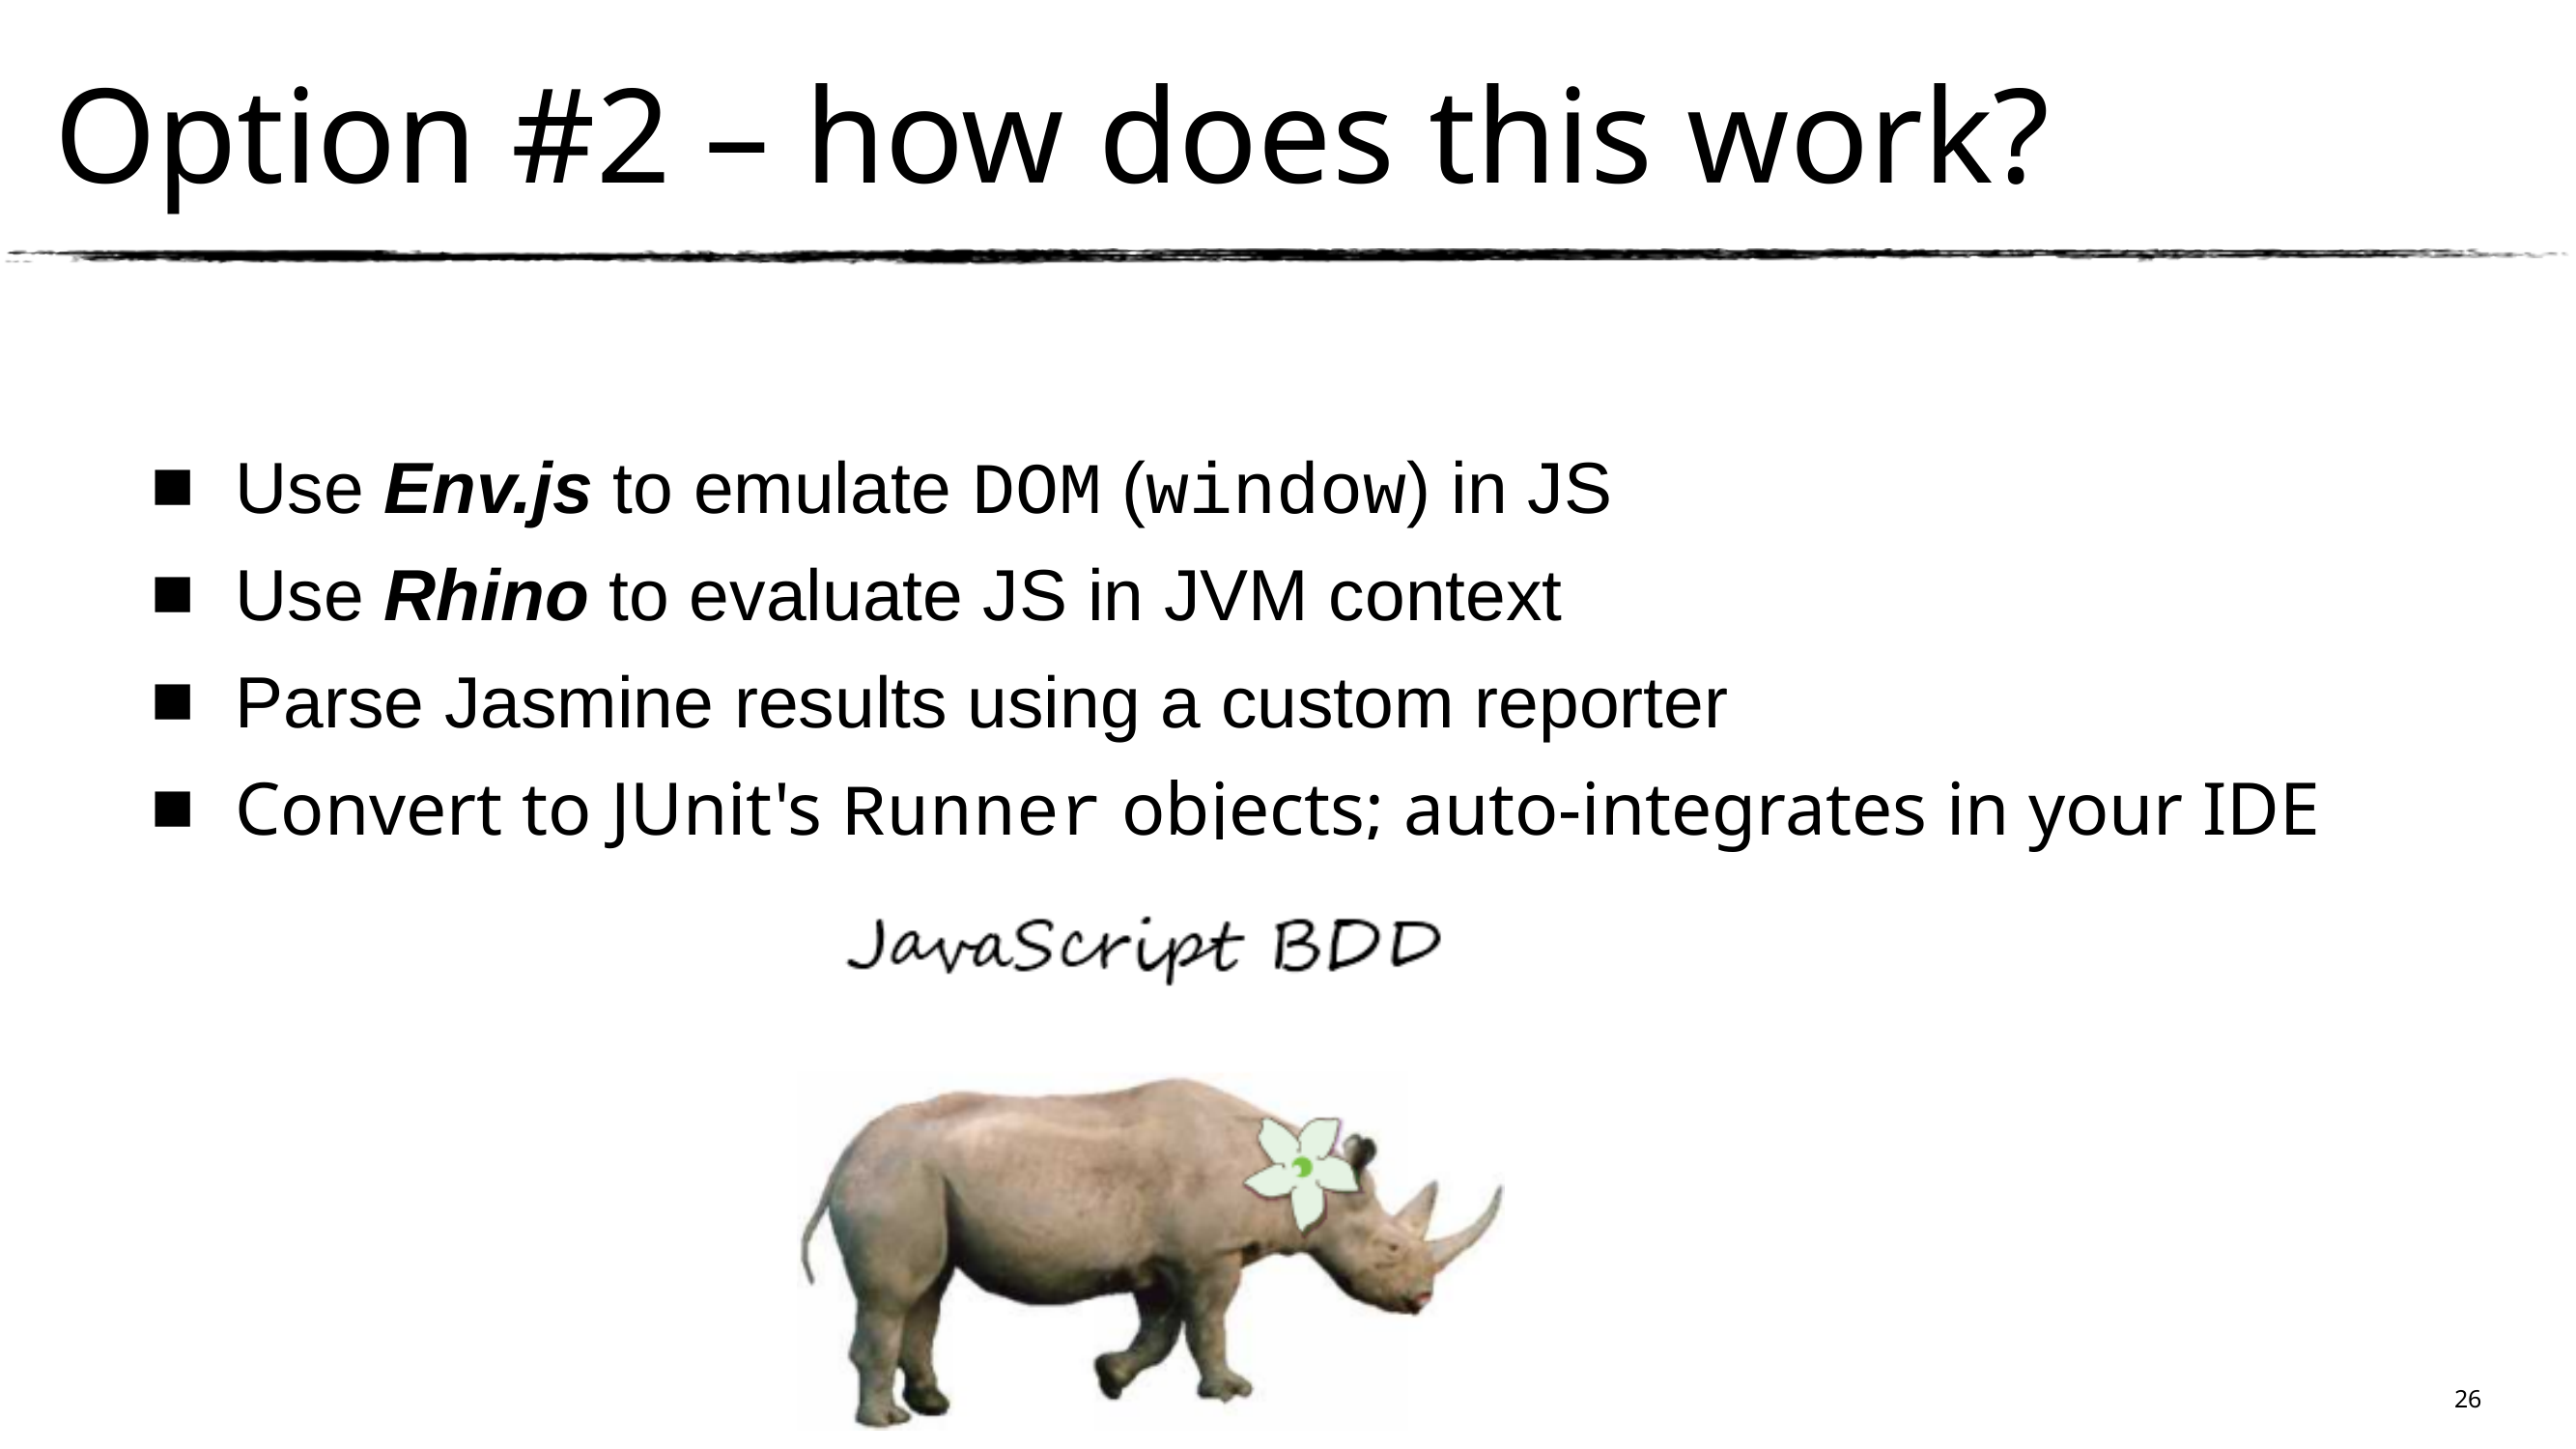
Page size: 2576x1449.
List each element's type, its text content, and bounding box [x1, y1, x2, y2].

text_box <number> [2447, 1376, 2490, 1421]
text_box Option #2 – how does this work? [45, 12, 2528, 250]
text_box Use Env.js to emulate DOM (window) in JS Use Rhino to evaluate JS in JVM context Parse Jasmine results using a custom reporter Convert to JUnit's Runner objects; auto-integrates in your IDE [116, 326, 2457, 1387]
picture [0, 248, 2576, 268]
picture [797, 839, 1505, 1431]
